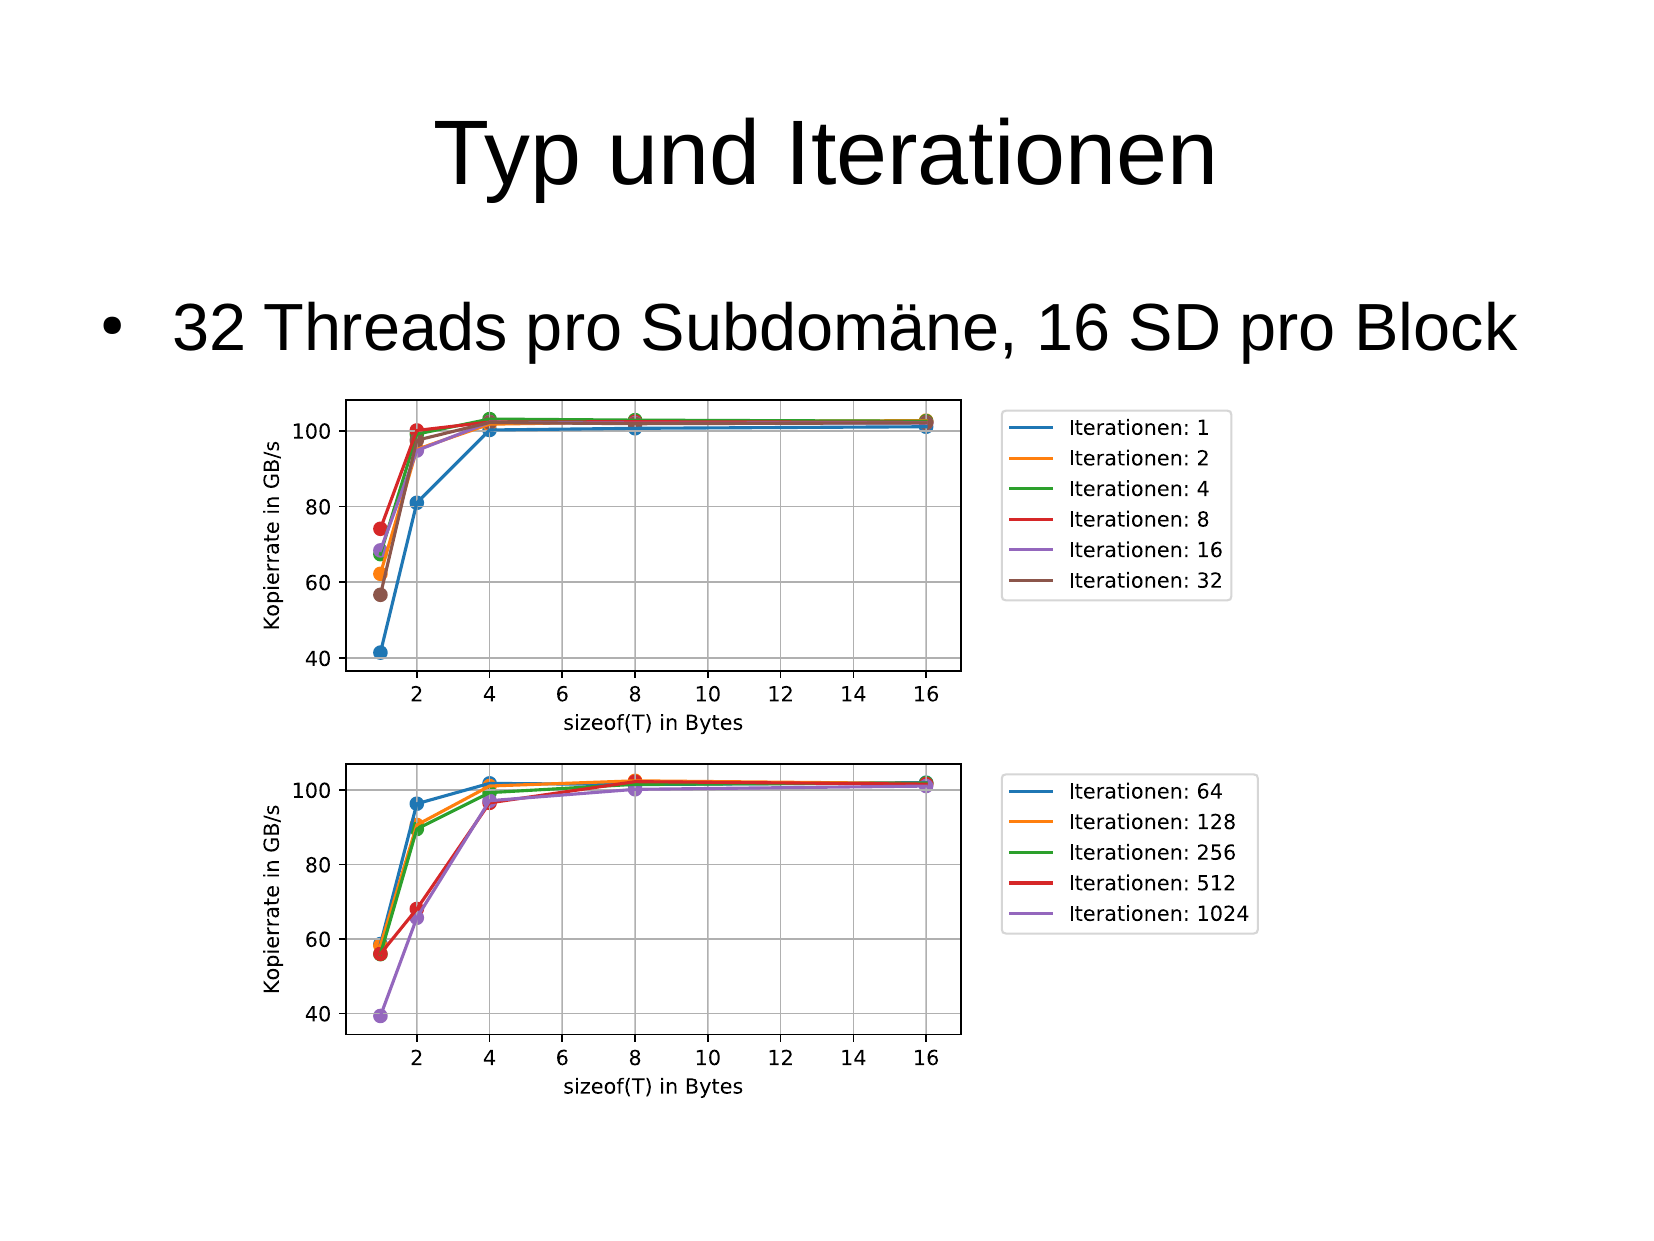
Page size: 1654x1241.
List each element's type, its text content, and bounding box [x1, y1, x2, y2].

picture [248, 377, 1271, 1112]
title Typ und Iterationen [82, 49, 1571, 257]
list 32 Threads pro Subdomäne, 16 SD pro Block [82, 290, 1571, 1109]
